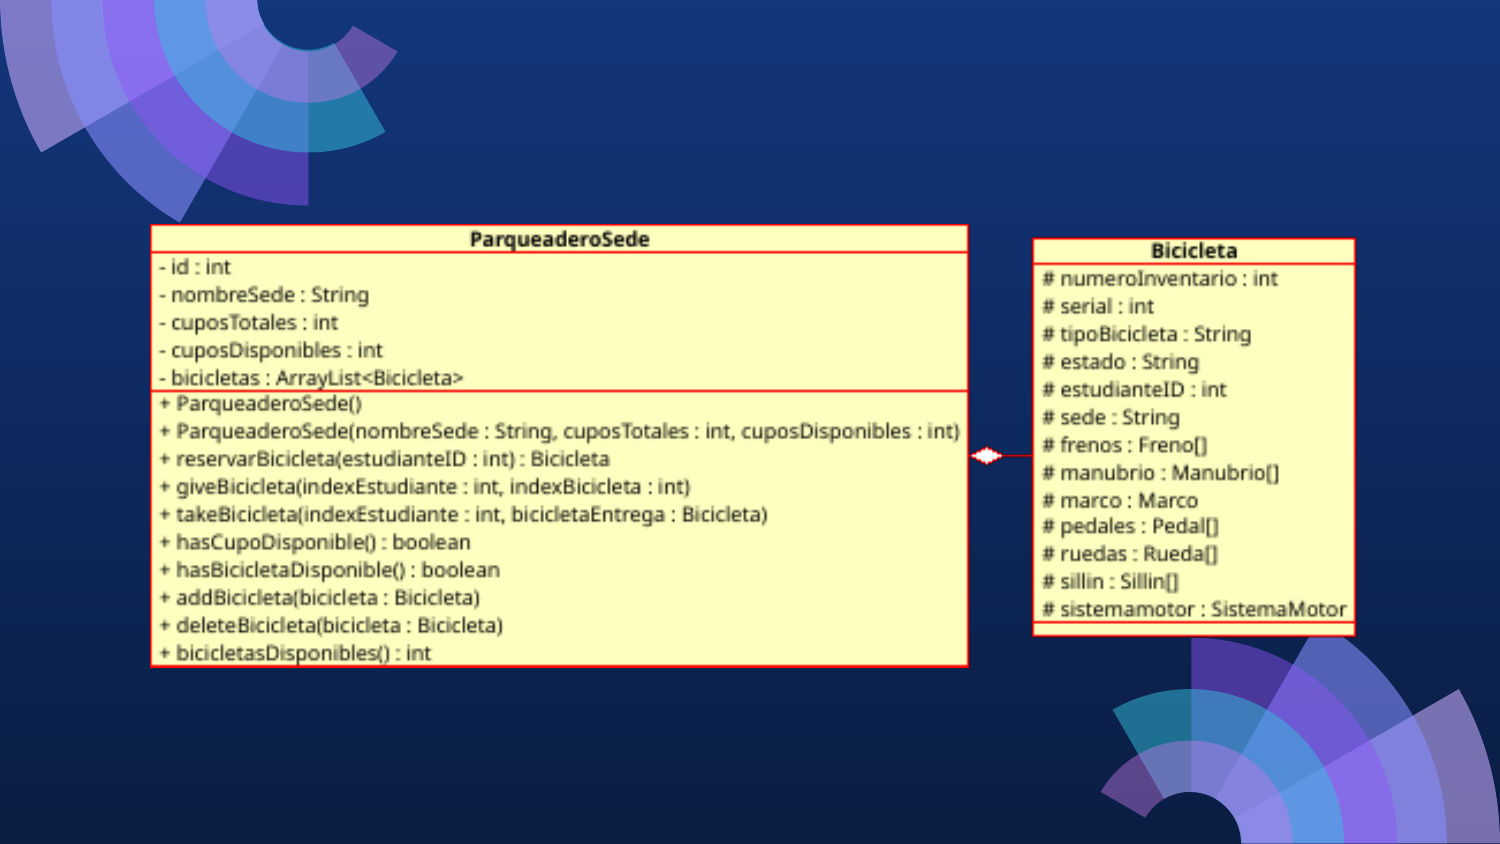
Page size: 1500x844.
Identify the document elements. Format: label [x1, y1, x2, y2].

picture [150, 224, 1364, 668]
